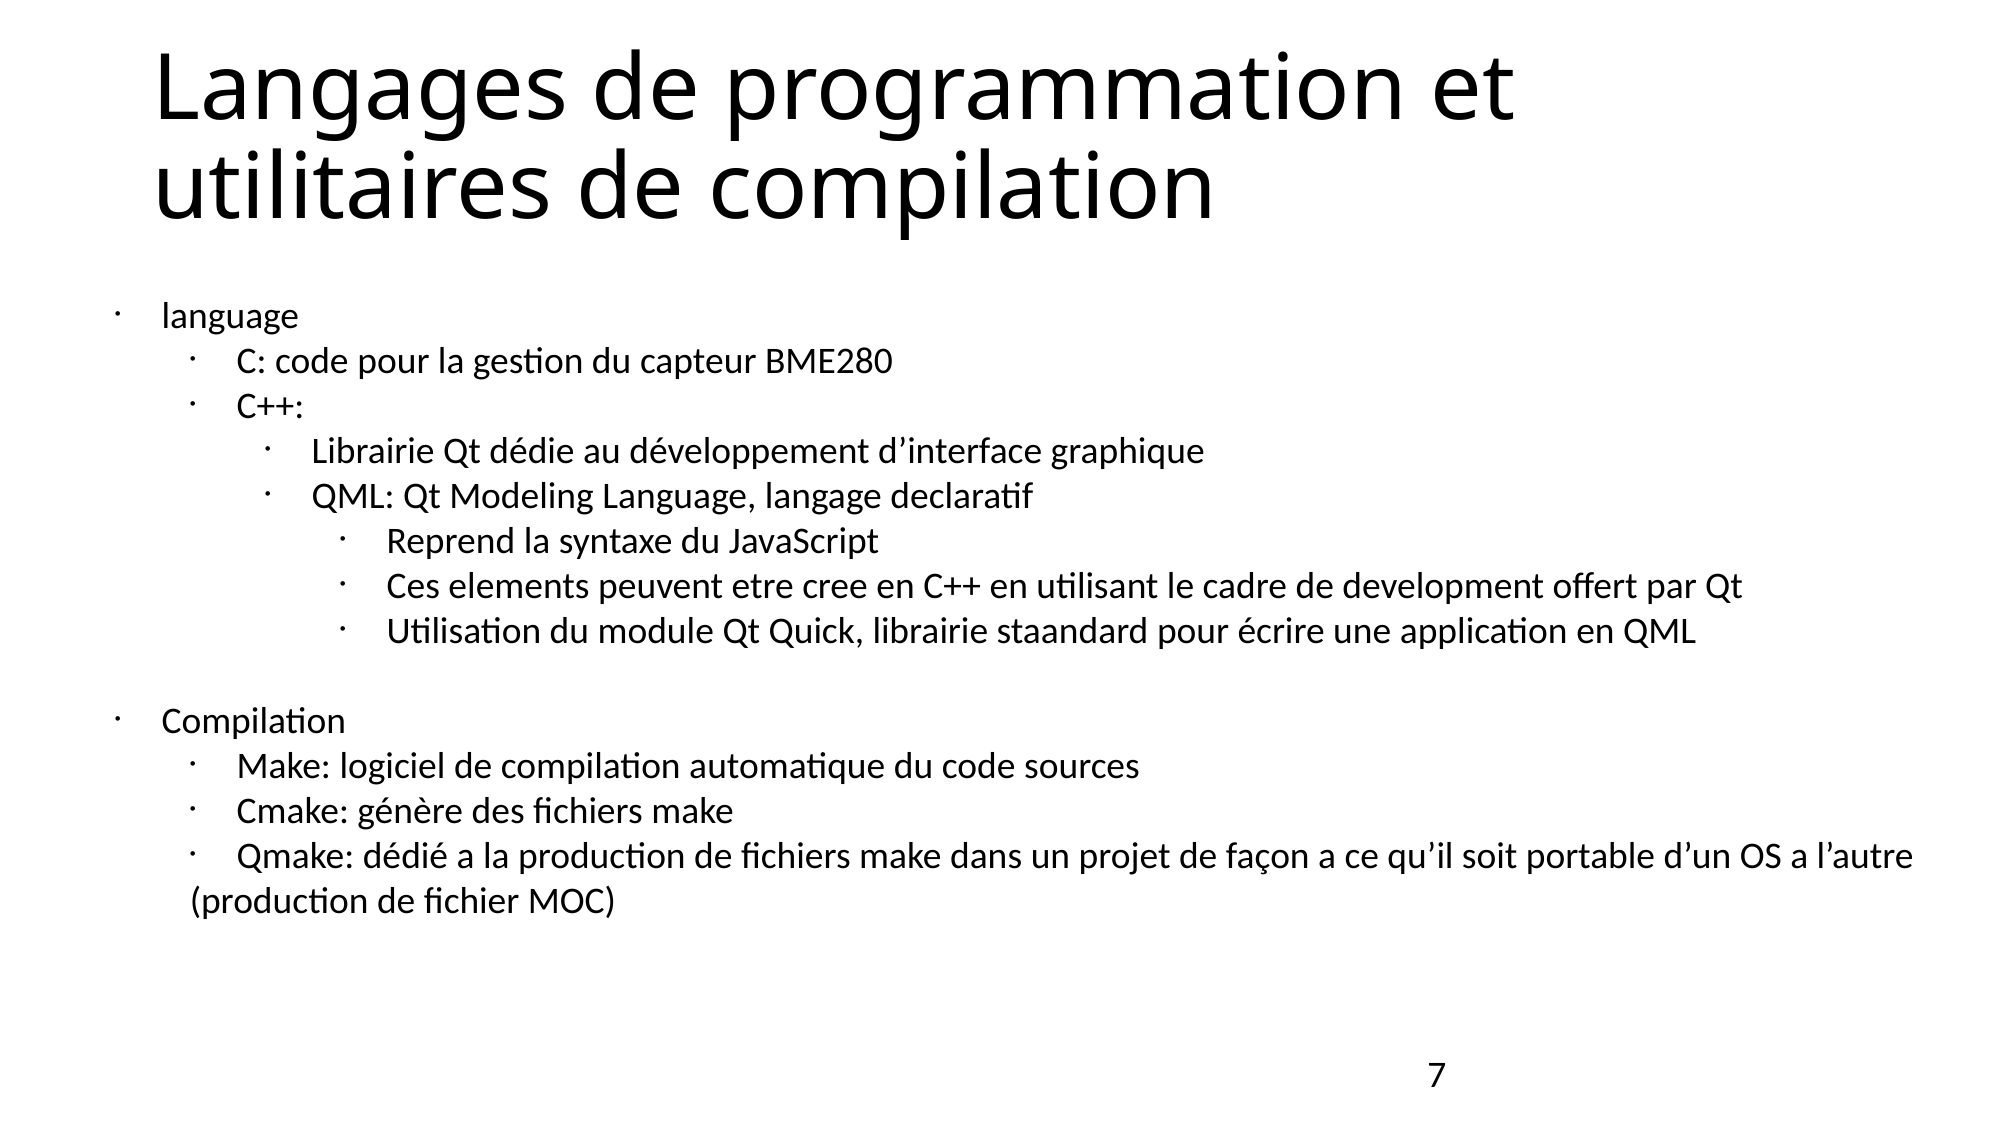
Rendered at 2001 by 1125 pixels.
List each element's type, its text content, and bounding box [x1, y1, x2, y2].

text_box language C: code pour la gestion du capteur BME280 C++: Librairie Qt dédie au développement d’interface graphique QML: Qt Modeling Language, langage declaratif Reprend la syntaxe du JavaScript Ces elements peuvent etre cree en C++ en utilisant le cadre de development offert par Qt Utilisation du module Qt Quick, librairie staandard pour écrire une application en QML Compilation Make: logiciel de compilation automatique du code sources Cmake: génère des fichiers make Qmake: dédié a la production de fichiers make dans un projet de façon a ce qu’il soit portable d’un OS a l’autre (production de fichier MOC) [100, 283, 1939, 974]
slide_number <numéro> [1412, 1042, 1863, 1103]
title Langages de programmation et utilitaires de compilation [137, 32, 1904, 251]
